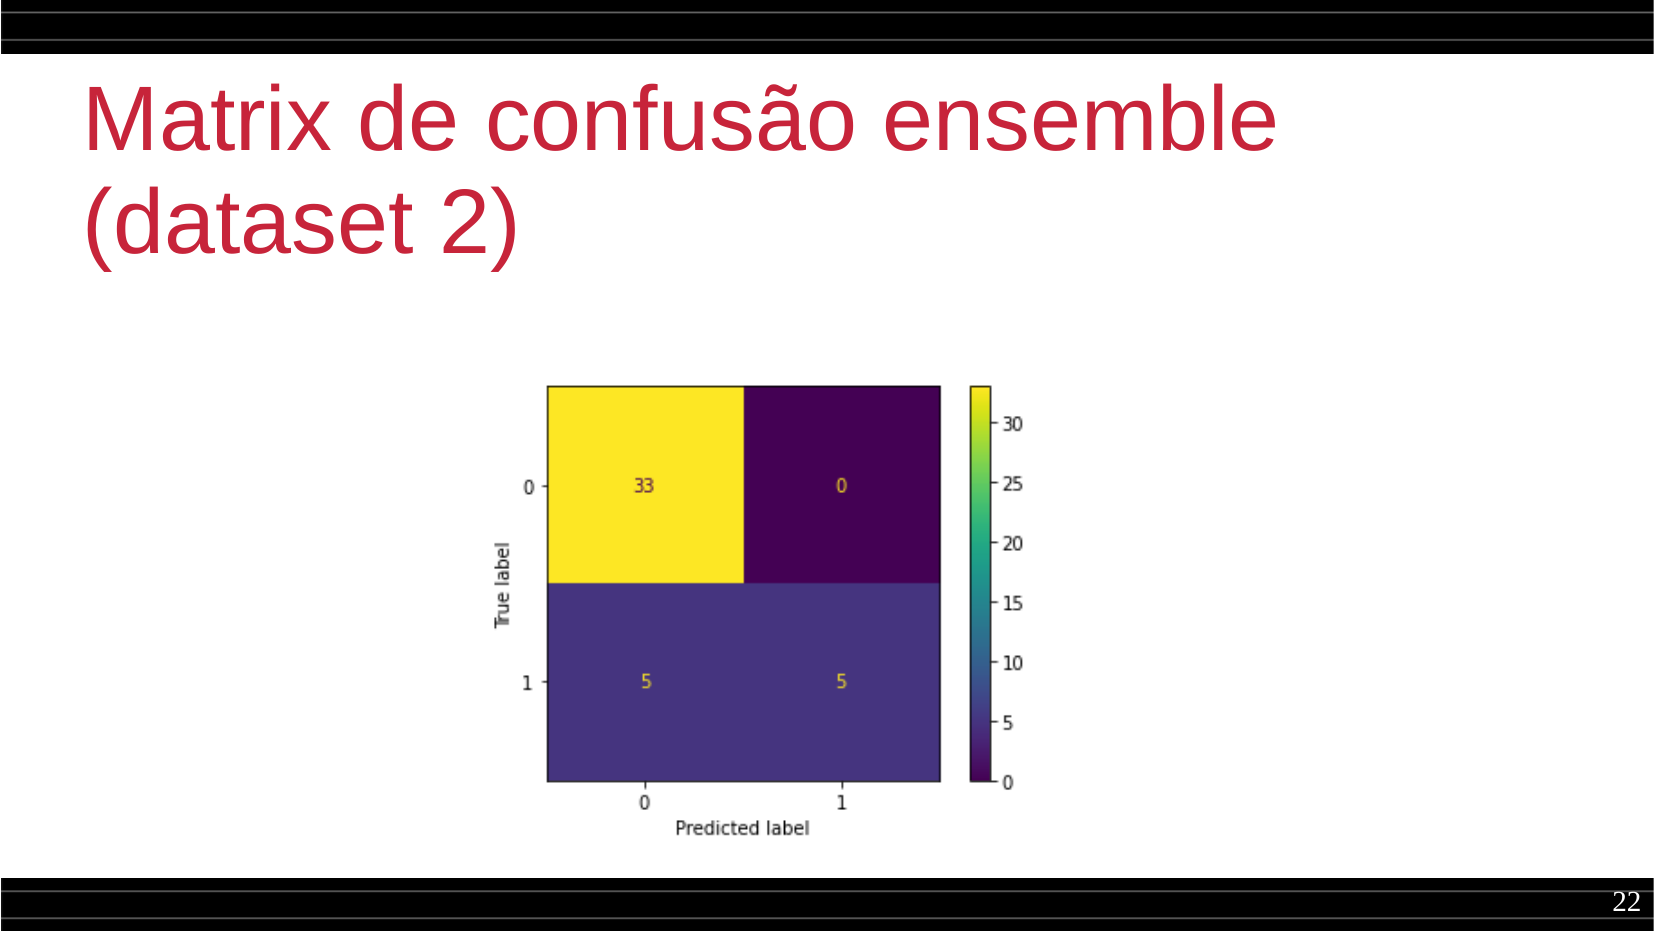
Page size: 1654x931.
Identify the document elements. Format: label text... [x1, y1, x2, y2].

picture [1, 878, 1654, 931]
picture [1, 0, 1654, 54]
picture [484, 377, 1028, 848]
title Matrix de confusão ensemble (dataset 2) [82, 67, 1571, 273]
